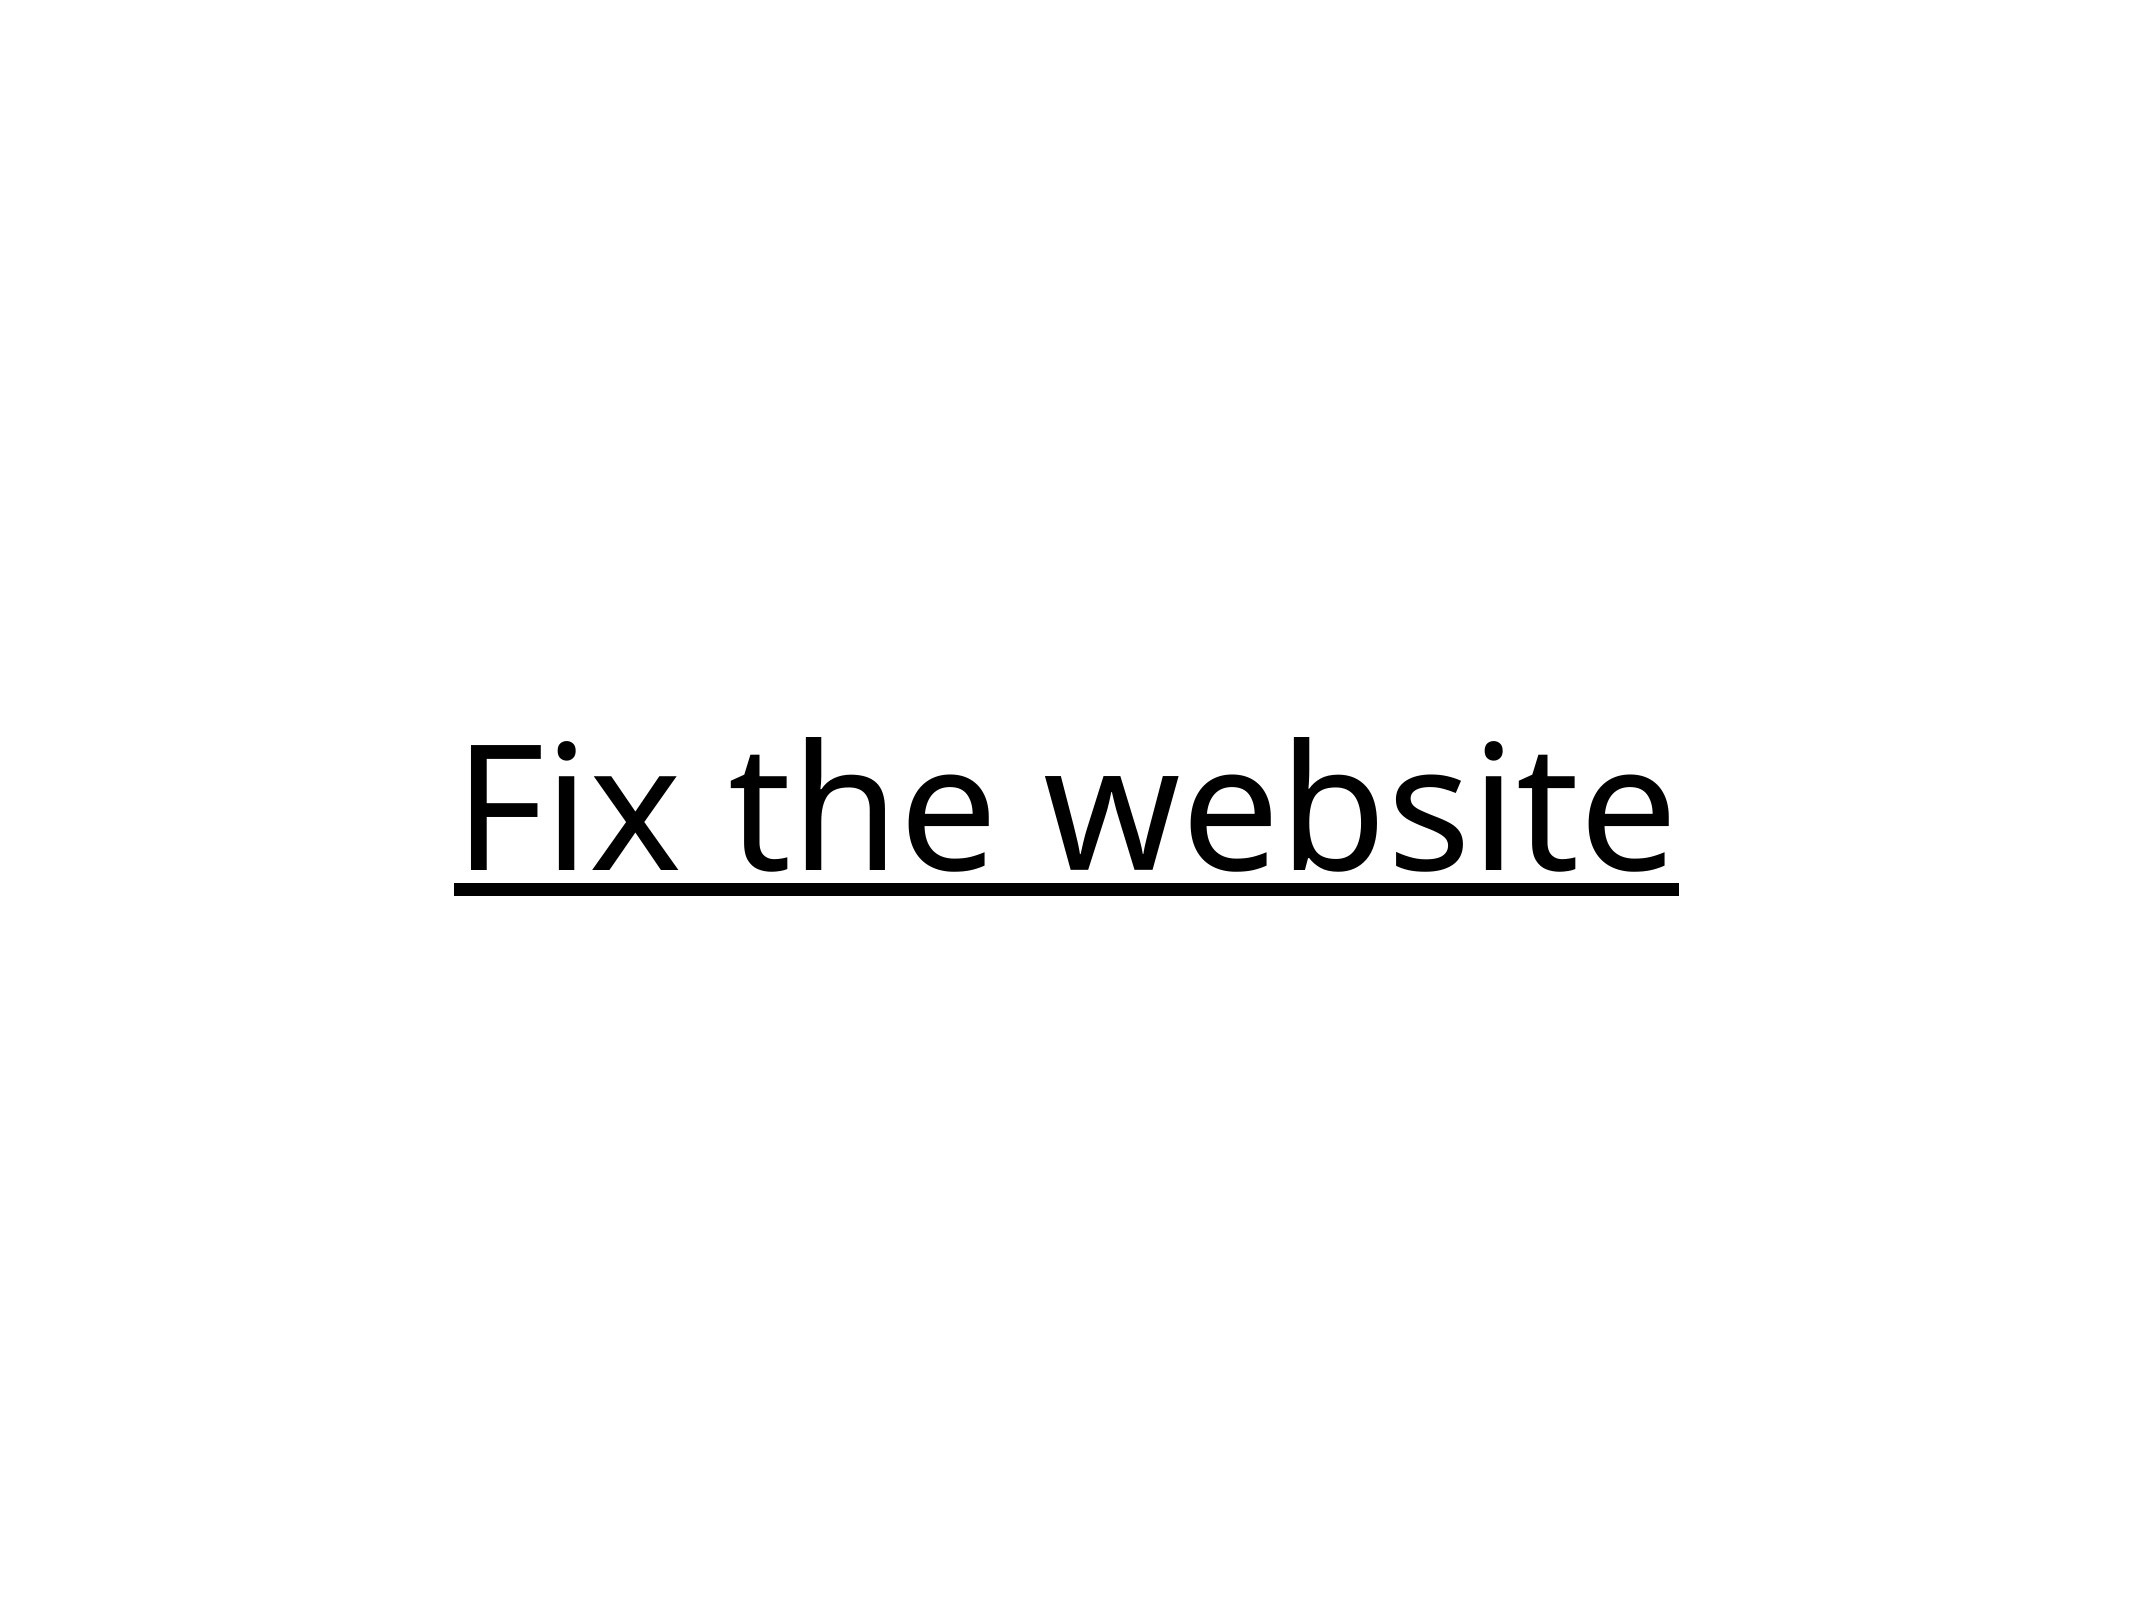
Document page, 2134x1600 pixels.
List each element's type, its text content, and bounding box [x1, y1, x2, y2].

title Fix the website [208, 487, 1925, 1113]
